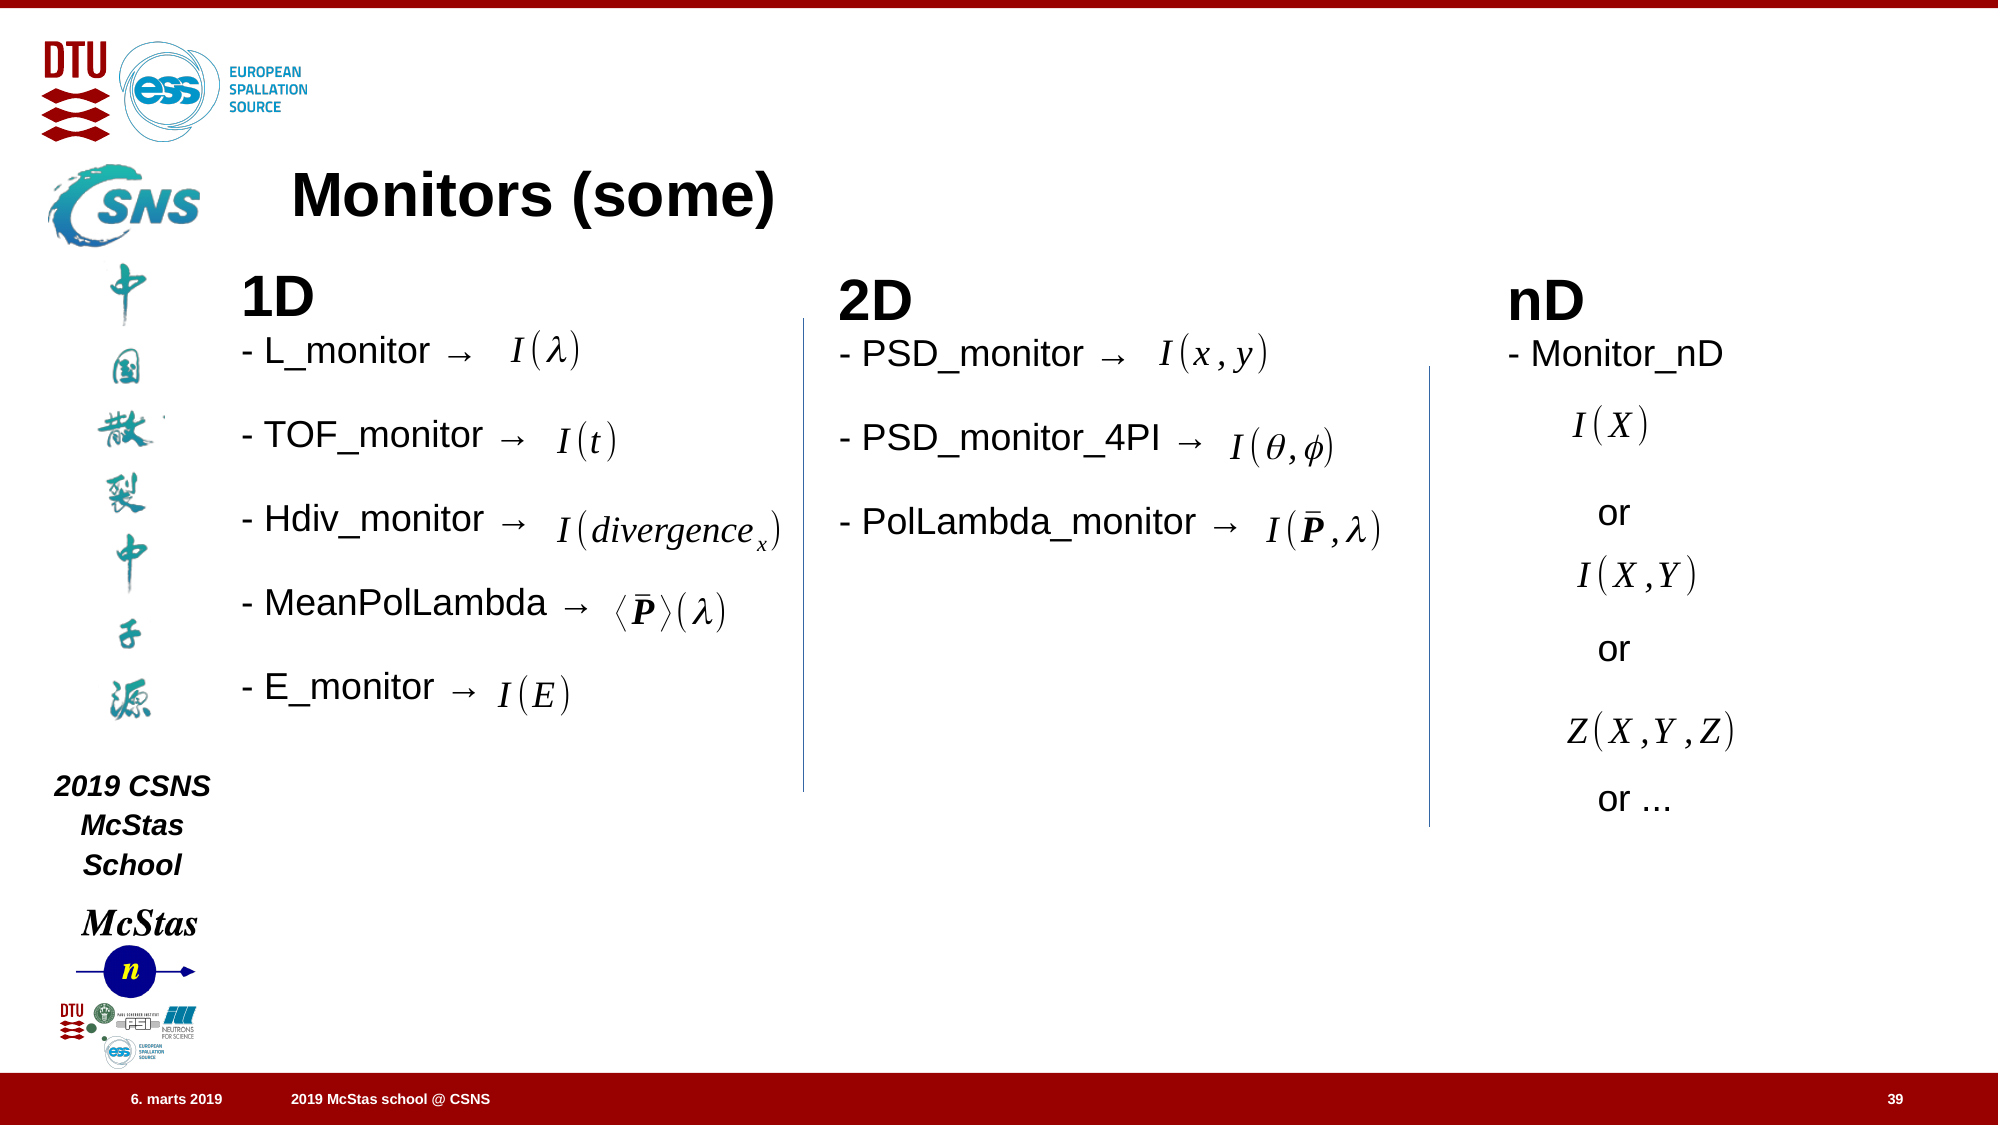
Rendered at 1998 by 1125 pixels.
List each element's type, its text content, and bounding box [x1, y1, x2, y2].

picture [116, 1013, 160, 1030]
picture [59, 908, 213, 999]
slide_number 1 [1887, 1088, 1909, 1110]
chart [490, 673, 578, 719]
text_box 1D - L_monitor → - TOF_monitor → - Hdiv_monitor → - MeanPolLambda → - E_monitor → [226, 256, 621, 715]
chart [1564, 403, 1655, 449]
chart [549, 507, 789, 556]
chart [608, 590, 733, 636]
chart [549, 419, 624, 465]
text_box or [1582, 620, 1654, 677]
text_box or ... [1582, 769, 1784, 911]
text_box nD - Monitor_nD [1493, 259, 1739, 382]
picture [86, 1003, 197, 1069]
text_box or [1582, 484, 1654, 542]
chart [502, 328, 622, 388]
chart [1151, 330, 1275, 376]
title Monitors (some) [291, 69, 1819, 230]
picture [119, 41, 307, 142]
chart [1258, 507, 1388, 554]
chart [1222, 425, 1342, 471]
chart [1559, 708, 1743, 754]
chart [1569, 553, 1704, 599]
picture [48, 162, 209, 744]
text_box 2D - PSD_monitor → - PSD_monitor_4PI → - PolLambda_monitor → [824, 259, 1270, 592]
